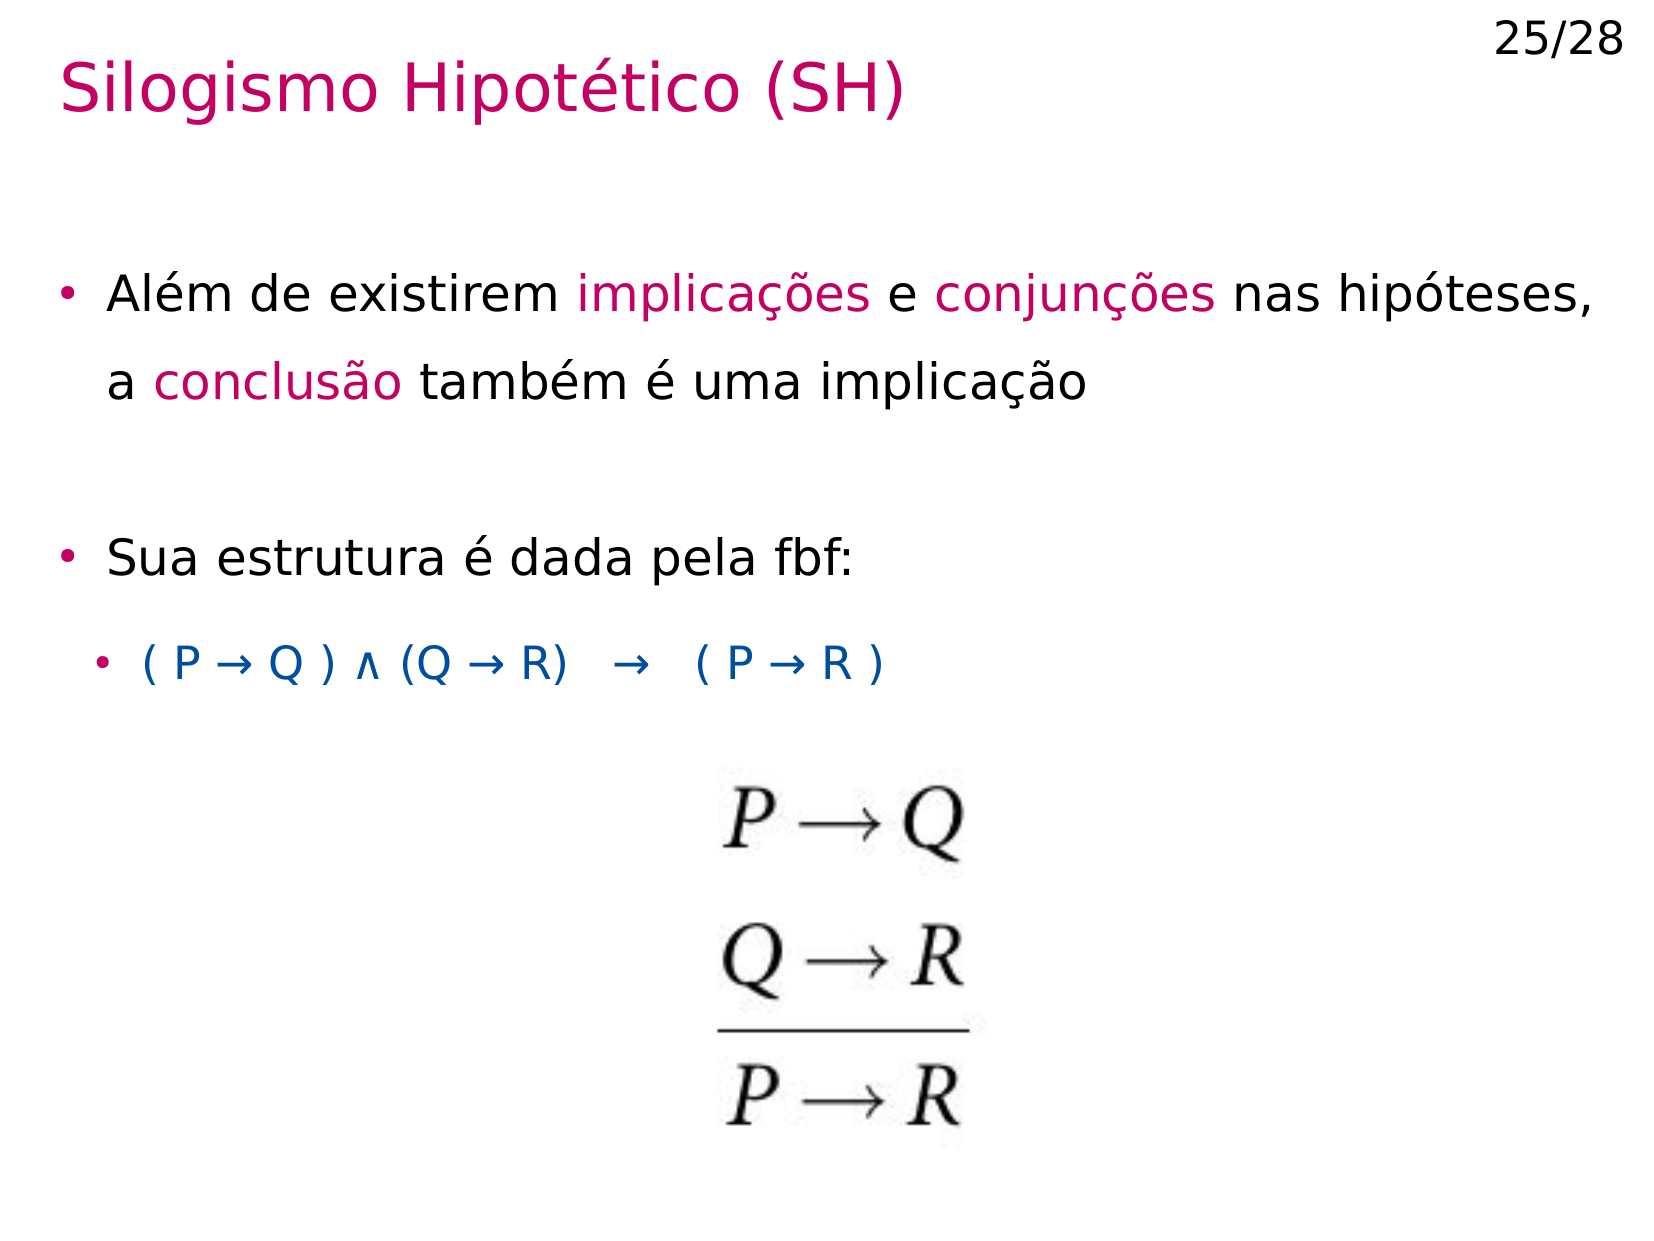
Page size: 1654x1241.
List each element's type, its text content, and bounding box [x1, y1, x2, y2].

title Silogismo Hipotético (SH) [59, 29, 1595, 148]
list Além de existirem implicações e conjunções nas hipóteses, a conclusão também é uma implicação Sua estrutura é dada pela fbf: ( P → Q ) ∧ (Q → R) → ( P → R ) [59, 236, 1625, 1211]
picture [696, 767, 1004, 1148]
